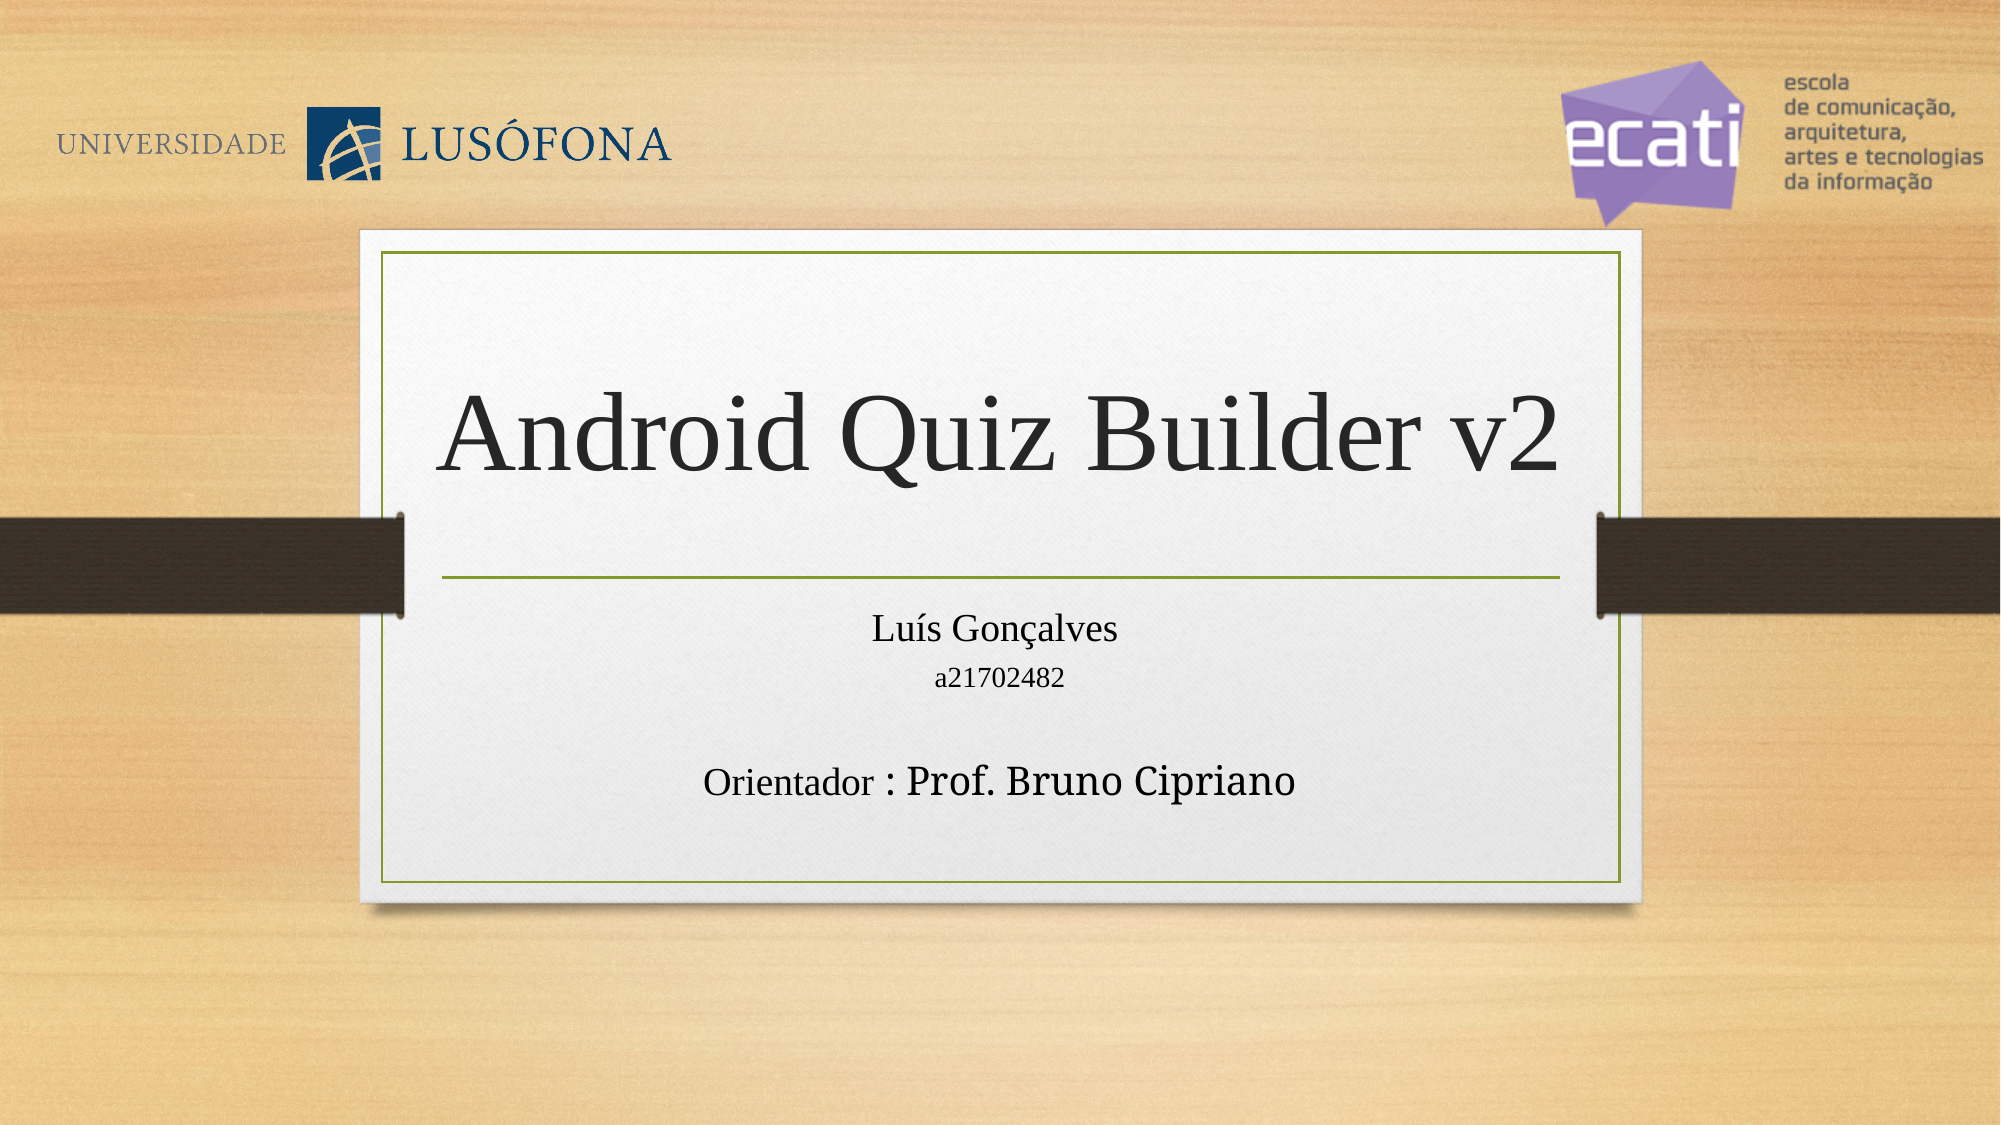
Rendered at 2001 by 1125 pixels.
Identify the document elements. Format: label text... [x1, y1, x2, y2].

picture [0, 33, 745, 254]
picture [1561, 61, 1983, 227]
title Android Quiz Builder v2 [249, 266, 1750, 501]
subtitle Luís Gonçalves a21702482 Orientador : Prof. Bruno Cipriano [249, 599, 1750, 872]
